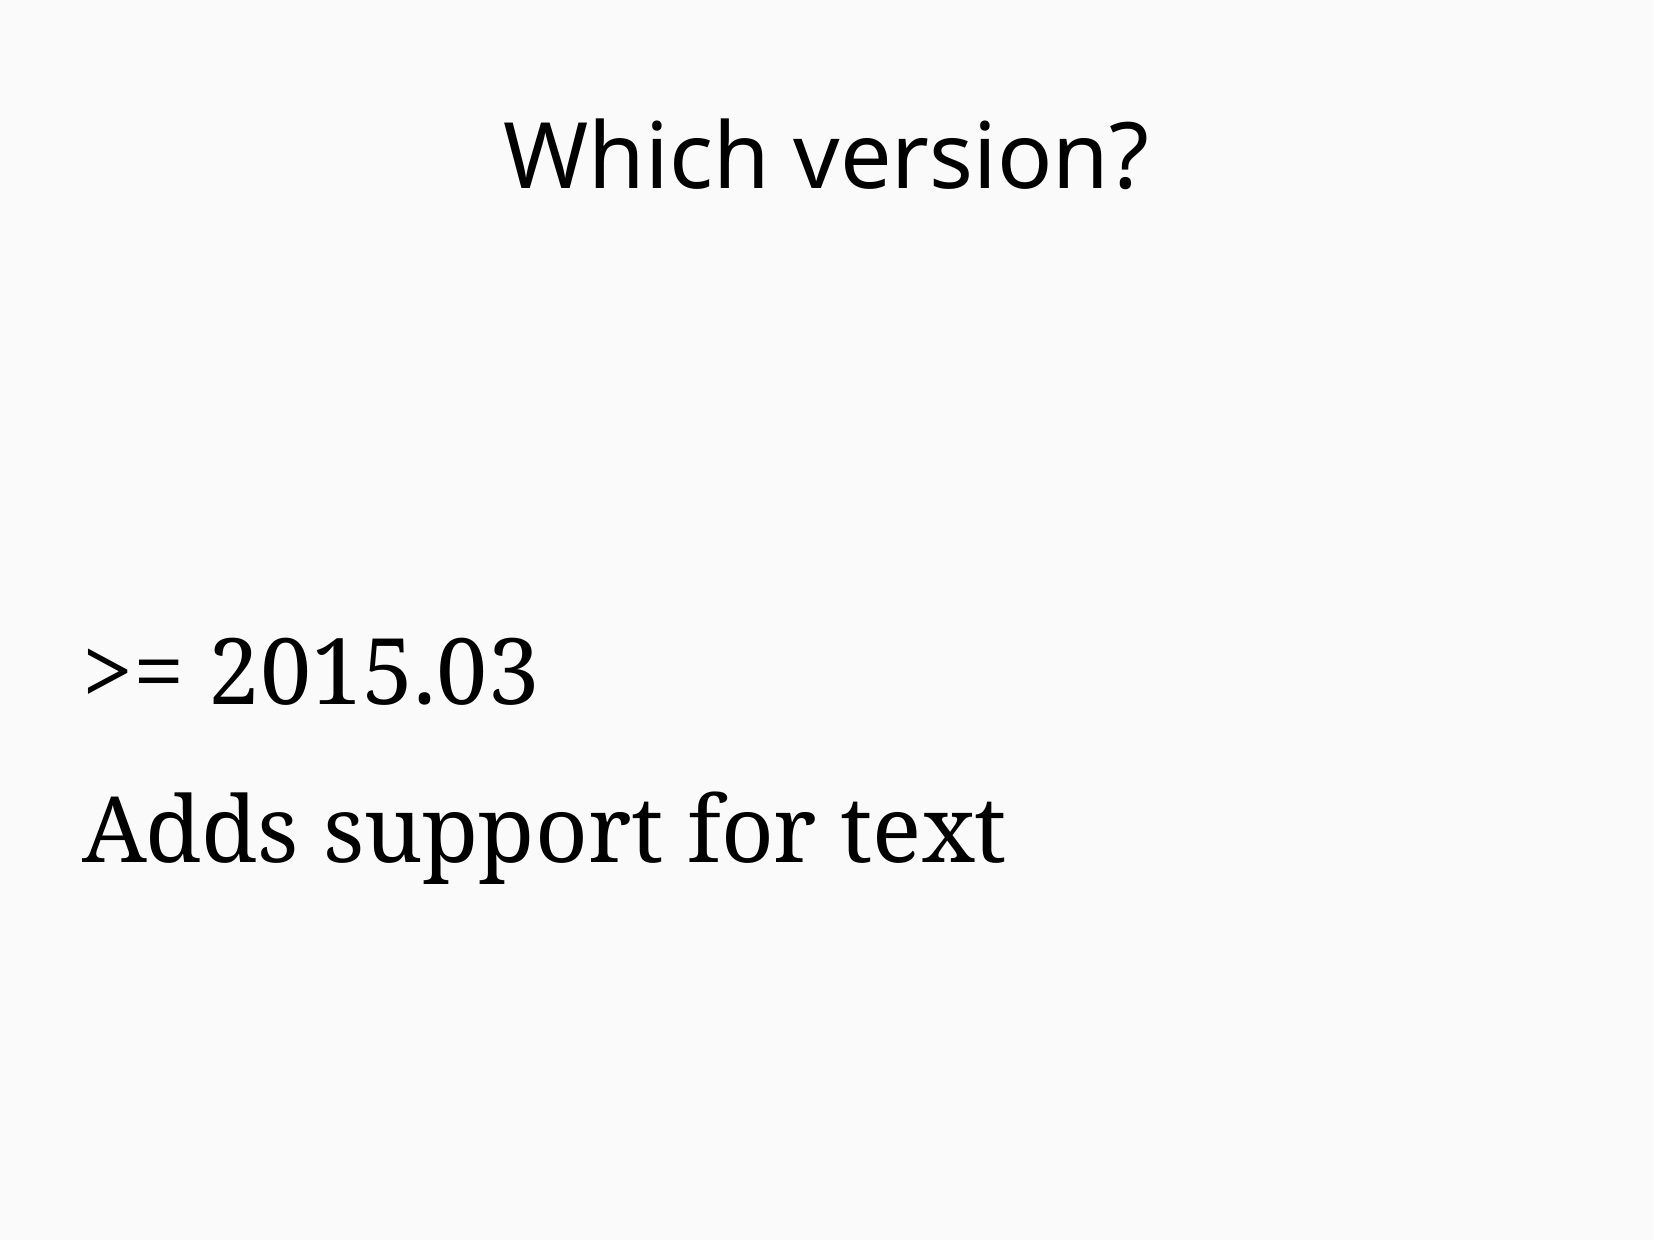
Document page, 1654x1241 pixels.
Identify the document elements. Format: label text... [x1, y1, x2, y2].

title Which version? [82, 49, 1571, 257]
list >= 2015.03 Adds support for text [82, 290, 1571, 1010]
